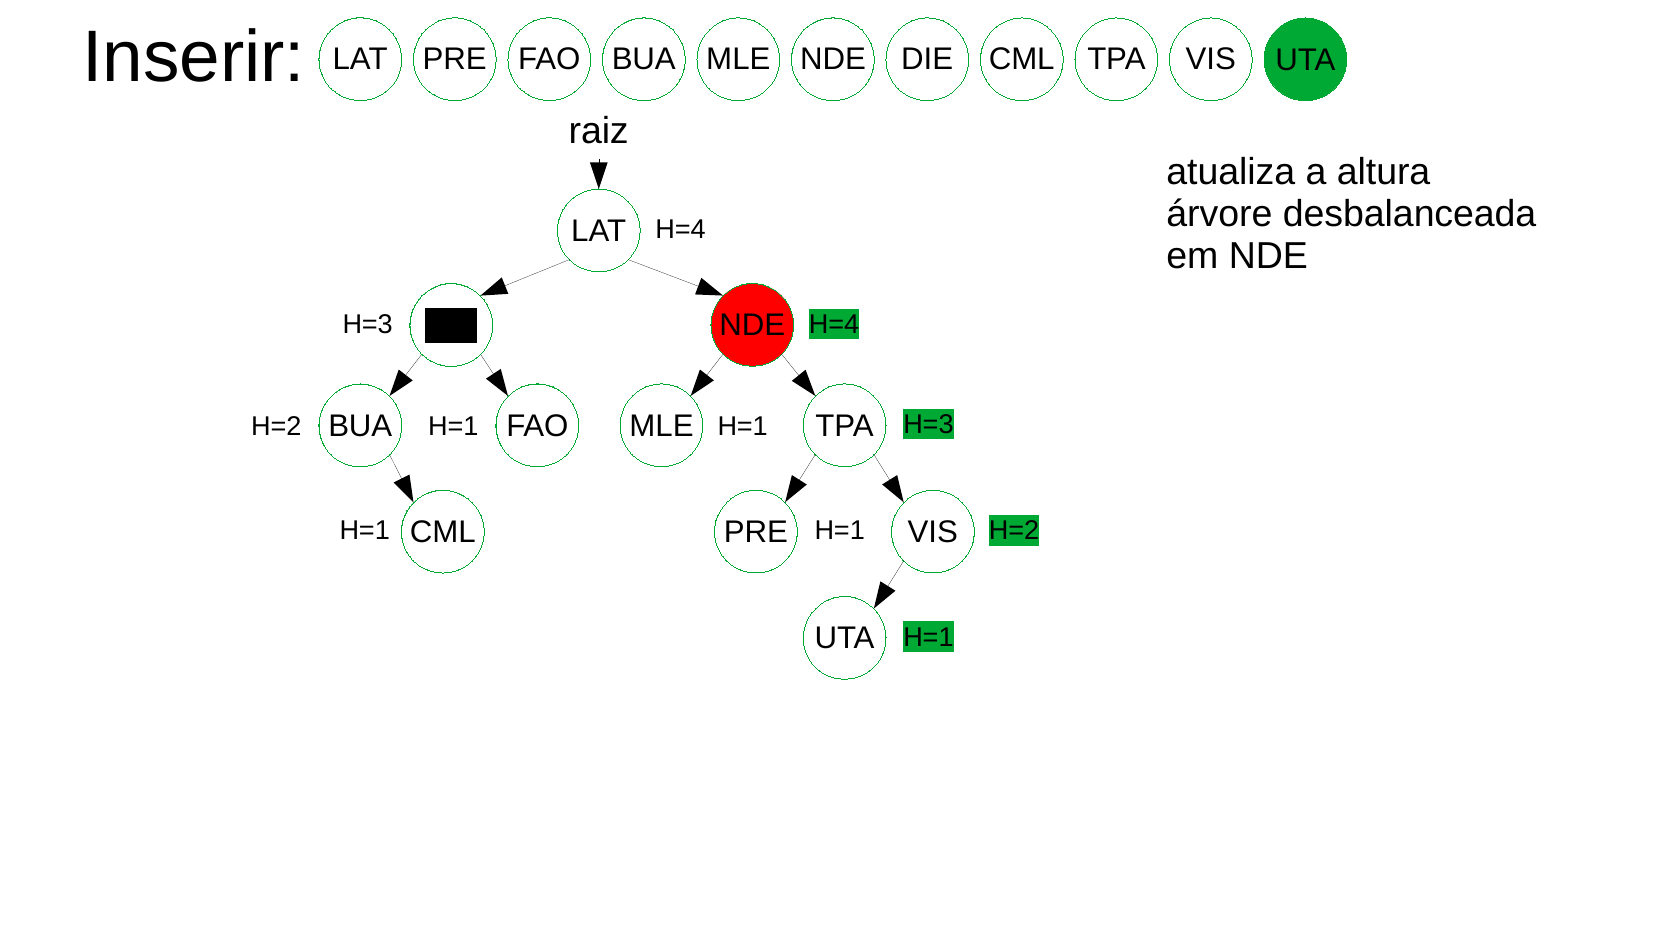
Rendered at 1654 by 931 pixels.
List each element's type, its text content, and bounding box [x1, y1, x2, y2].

text_box H=3 [327, 301, 408, 347]
text_box UTA [803, 596, 887, 680]
text_box BUA [602, 17, 686, 101]
text_box NDE [791, 17, 875, 101]
text_box H=1 [413, 403, 494, 449]
text_box H=4 [640, 206, 721, 252]
text_box H=3 [888, 401, 969, 447]
text_box CML [980, 17, 1064, 101]
text_box MLE [696, 17, 780, 101]
text_box PRE [714, 490, 798, 573]
text_box H=2 [236, 403, 317, 449]
text_box NDE [710, 283, 794, 367]
text_box H=4 [794, 301, 875, 347]
text_box LAT [318, 17, 402, 101]
text_box BUA [319, 384, 402, 467]
text_box DIE [885, 17, 969, 101]
text_box FAO [507, 17, 591, 101]
text_box raiz [553, 102, 644, 160]
text_box TPA [803, 383, 887, 467]
text_box H=1 [888, 614, 969, 660]
text_box H=1 [324, 507, 405, 553]
text_box DIE [409, 283, 493, 367]
text_box VIS [1169, 17, 1253, 101]
text_box LAT [557, 189, 640, 272]
text_box atualiza a altura árvore desbalanceada em NDE [1151, 142, 1552, 326]
text_box H=2 [974, 507, 1055, 553]
text_box FAO [496, 383, 579, 467]
text_box TPA [1074, 17, 1158, 101]
text_box H=1 [702, 403, 783, 449]
title Inserir: [82, 0, 319, 134]
text_box CML [401, 490, 485, 574]
text_box UTA [1264, 17, 1347, 101]
text_box H=1 [799, 507, 880, 553]
text_box PRE [413, 17, 497, 101]
text_box MLE [620, 383, 702, 467]
text_box VIS [891, 490, 975, 573]
